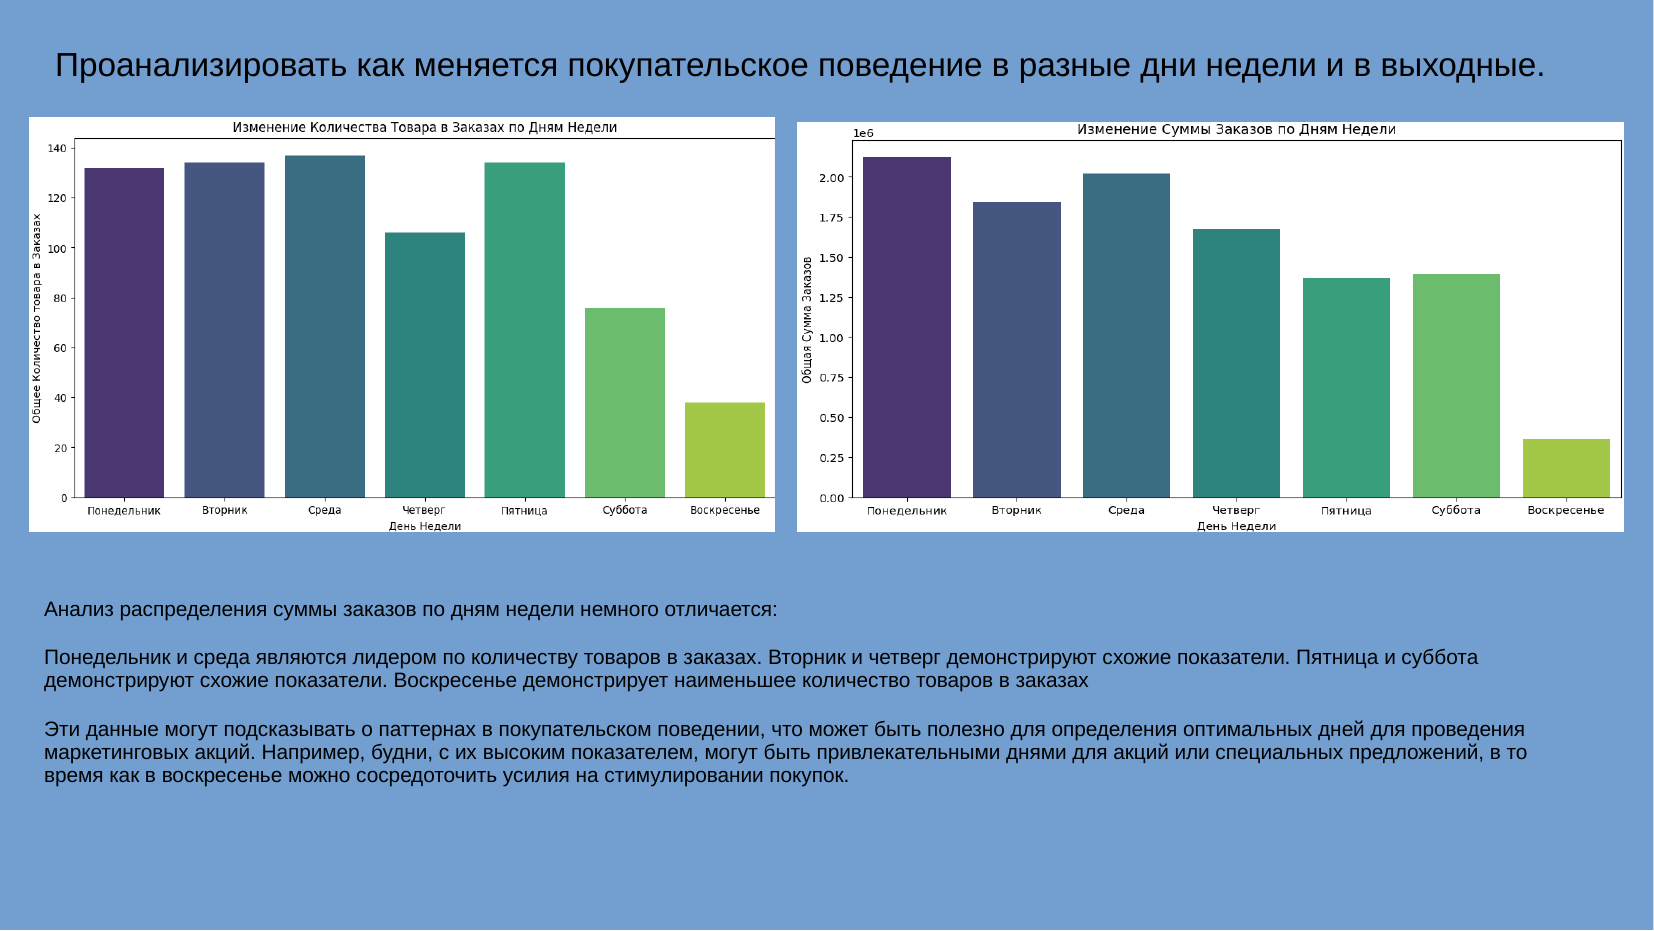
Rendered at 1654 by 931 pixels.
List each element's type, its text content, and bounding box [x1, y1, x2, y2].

picture [29, 117, 775, 532]
picture [797, 122, 1624, 532]
title Проанализировать как меняется покупательское поведение в разные дни недели и в выходные. [23, 11, 1589, 119]
text_box Анализ распределения суммы заказов по дням недели немного отличается: Понедельник и среда являются лидером по количеству товаров в заказах. Вторник и четверг демонстрируют схожие показатели. Пятница и суббота демонстрируют схожие показатели. Воскресенье демонстрирует наименьшее количество товаров в заказах Эти данные могут подсказывать о паттернах в покупательском поведении, что может быть полезно для определения оптимальных дней для проведения маркетинговых акций. Например, будни, с их высоким показателем, могут быть привлекательными днями для акций или специальных предложений, в то время как в воскресенье можно сосредоточить усилия на стимулировании покупок. [29, 590, 1595, 857]
